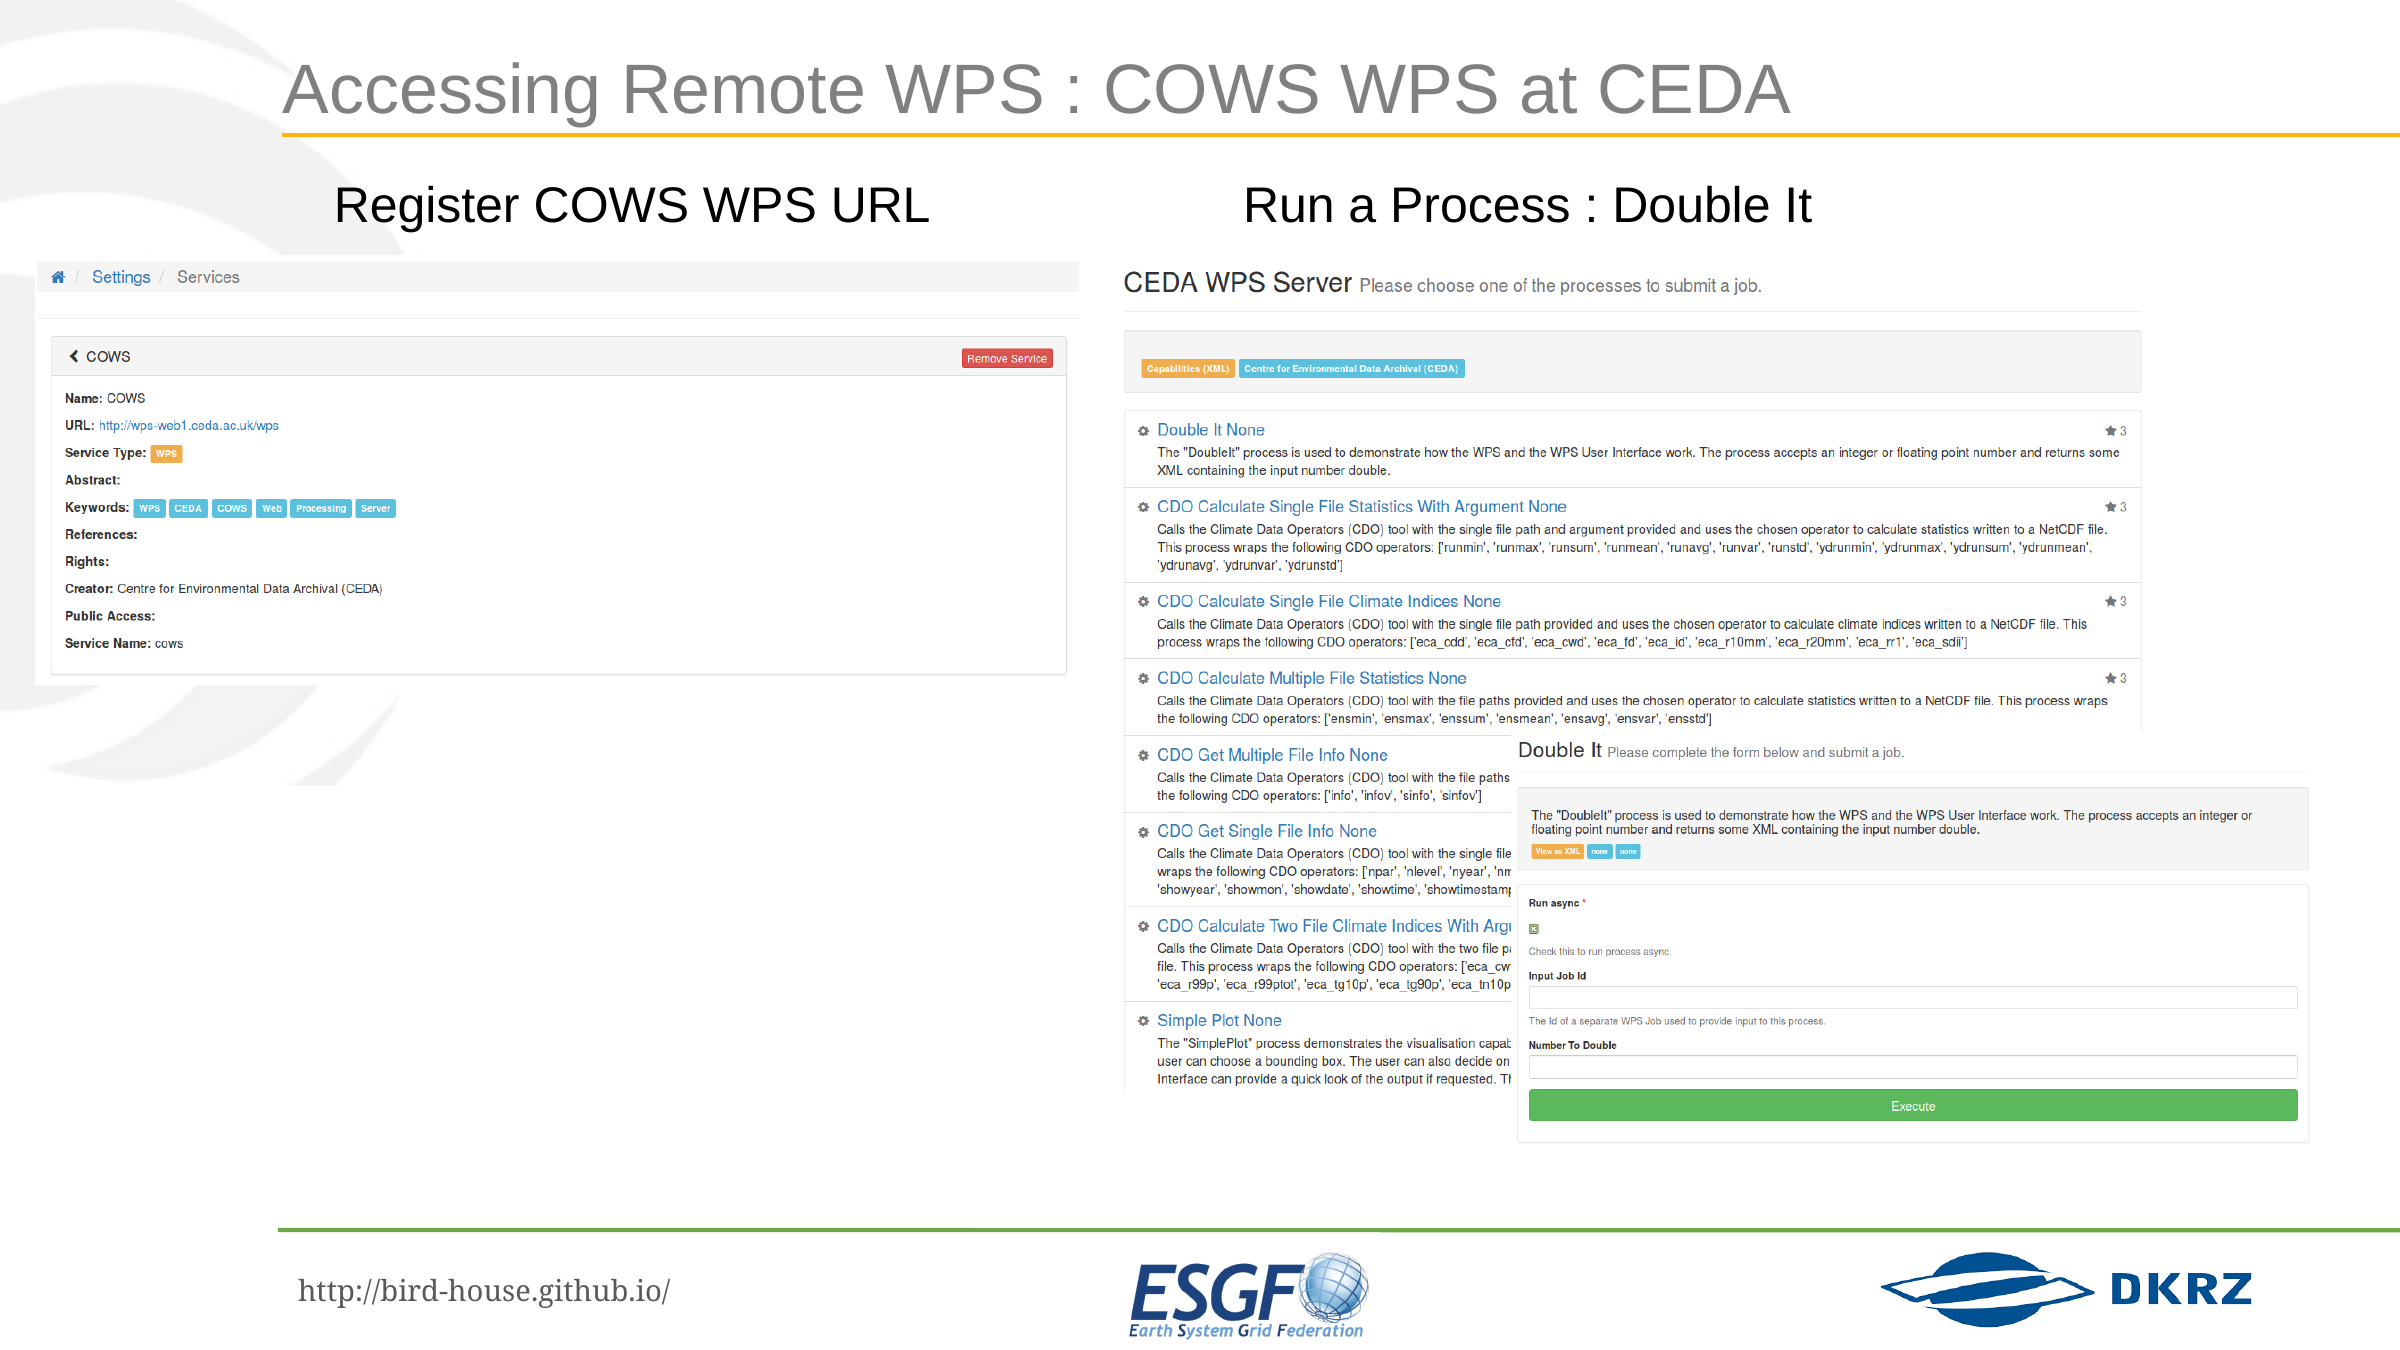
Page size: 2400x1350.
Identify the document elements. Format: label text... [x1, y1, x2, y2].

title Accessing Remote WPS : COWS WPS at CEDA [268, 35, 2174, 146]
text_box Run a Process : Double It [1228, 165, 2206, 241]
picture [1879, 1244, 2259, 1335]
picture [1116, 259, 2327, 1152]
picture [1074, 1179, 1418, 1350]
text_box Register COWS WPS URL [318, 165, 946, 241]
picture [0, 0, 1079, 786]
